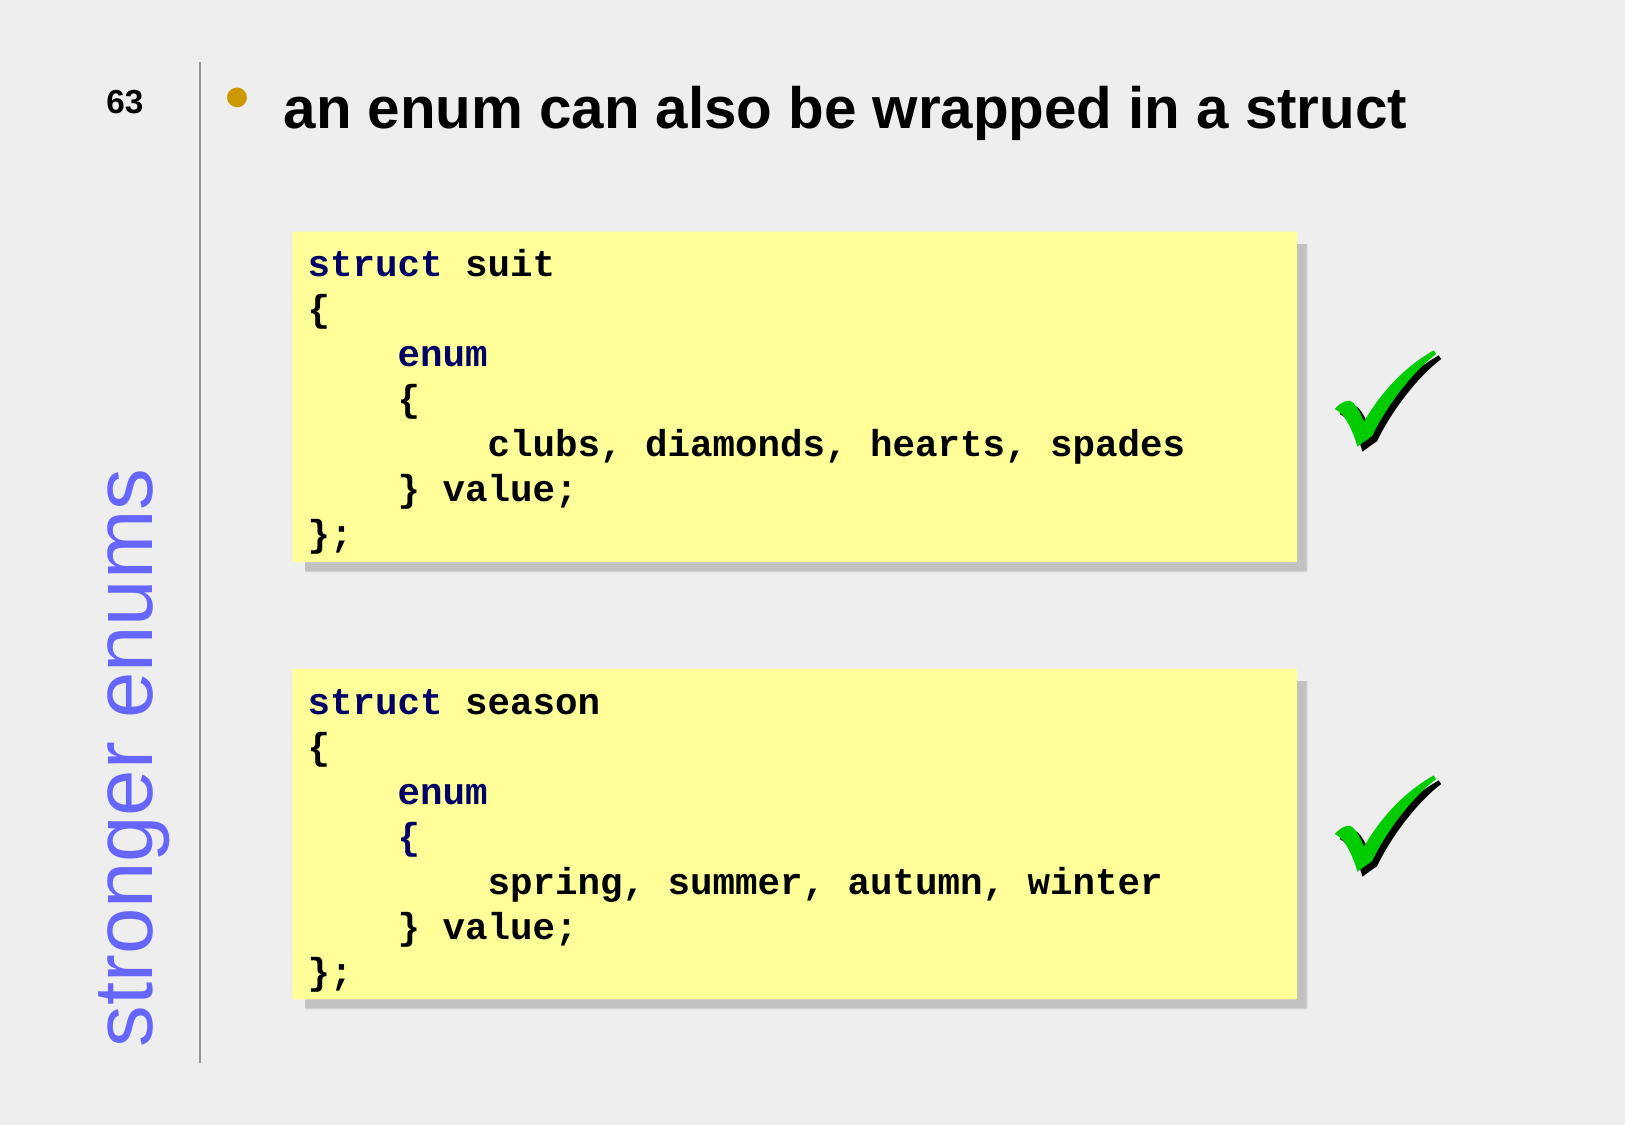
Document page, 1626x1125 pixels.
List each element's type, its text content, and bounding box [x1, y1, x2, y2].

title stronger enums [50, 187, 188, 1063]
list an enum can also be wrapped in a struct [212, 62, 1550, 1063]
